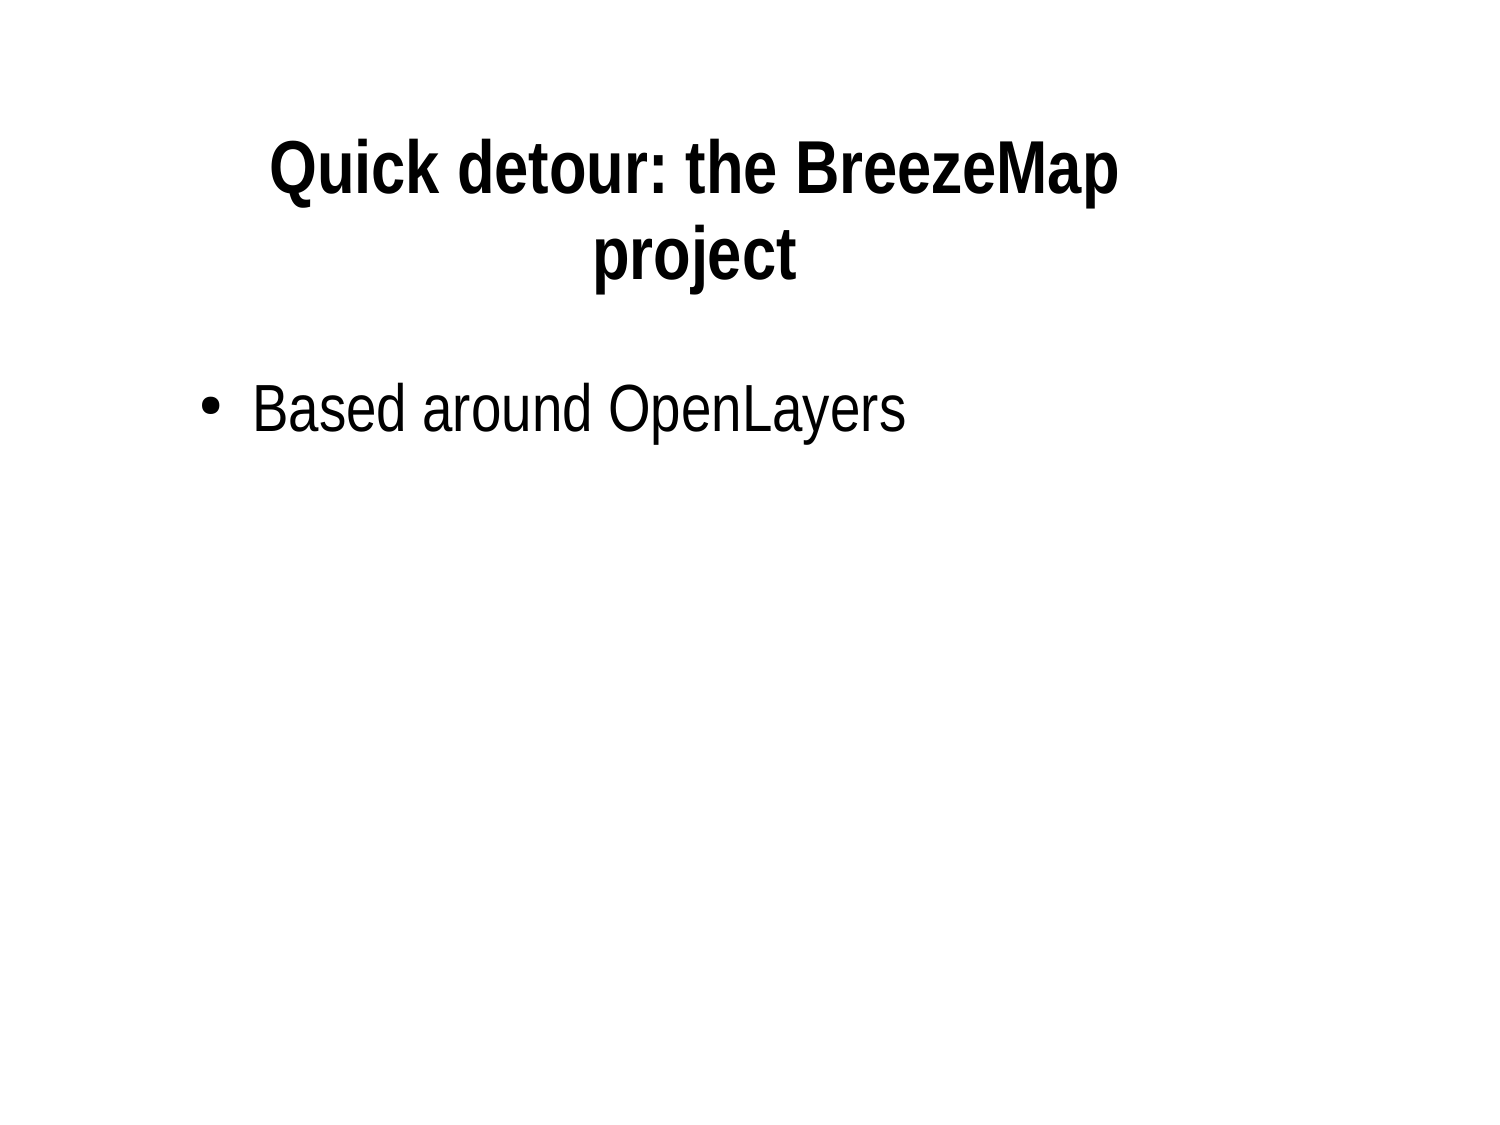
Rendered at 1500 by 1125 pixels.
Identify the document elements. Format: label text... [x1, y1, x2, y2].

title Quick detour: the BreezeMap project [181, 115, 1209, 304]
list Based around OpenLayers [181, 368, 1382, 1050]
